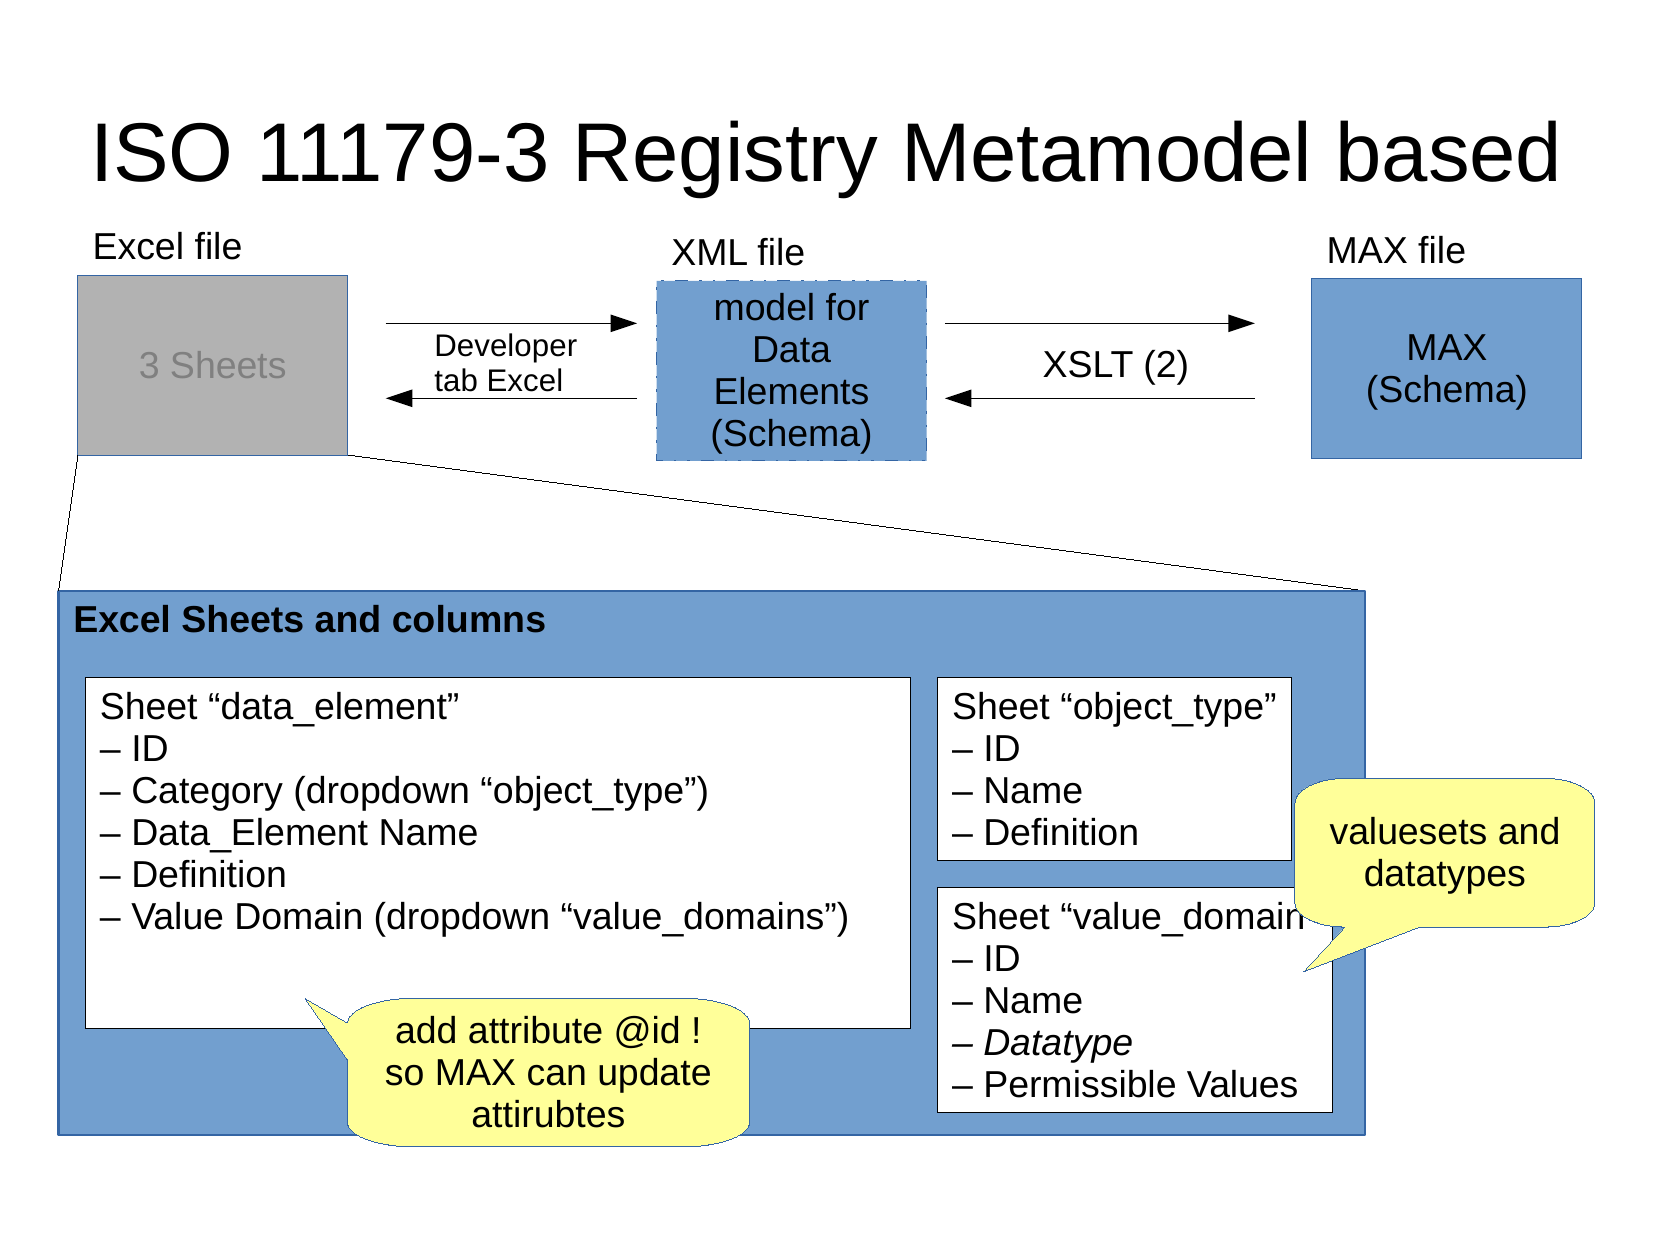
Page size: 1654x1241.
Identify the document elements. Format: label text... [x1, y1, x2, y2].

text_box MAX (Schema) [1311, 278, 1582, 459]
title ISO 11179-3 Registry Metamodel based [82, 49, 1571, 257]
text_box Sheet “data_element” – ID – Category (dropdown “object_type”) – Data_Element Name – Definition – Value Domain (dropdown “value_domains”) [85, 677, 911, 1029]
text_box valuesets and datatypes [1294, 778, 1595, 972]
text_box Developer tab Excel [419, 320, 620, 405]
text_box model for Data Elements (Schema) [656, 280, 927, 461]
text_box add attribute @id ! so MAX can update attirubtes [305, 998, 750, 1147]
text_box XSLT (2) [1027, 335, 1205, 393]
text_box XML file [656, 224, 820, 281]
text_box Sheet “object_type” – ID – Name – Definition [937, 677, 1292, 861]
text_box [58, 590, 1365, 1136]
text_box Sheet “value_domain” – ID – Name – Datatype – Permissible Values [937, 887, 1333, 1113]
text_box MAX file [1311, 221, 1482, 279]
text_box Excel file [77, 218, 258, 276]
text_box Excel Sheets and columns [58, 590, 562, 648]
text_box [1333, 927, 1342, 938]
text_box 3 Sheets [77, 275, 348, 456]
